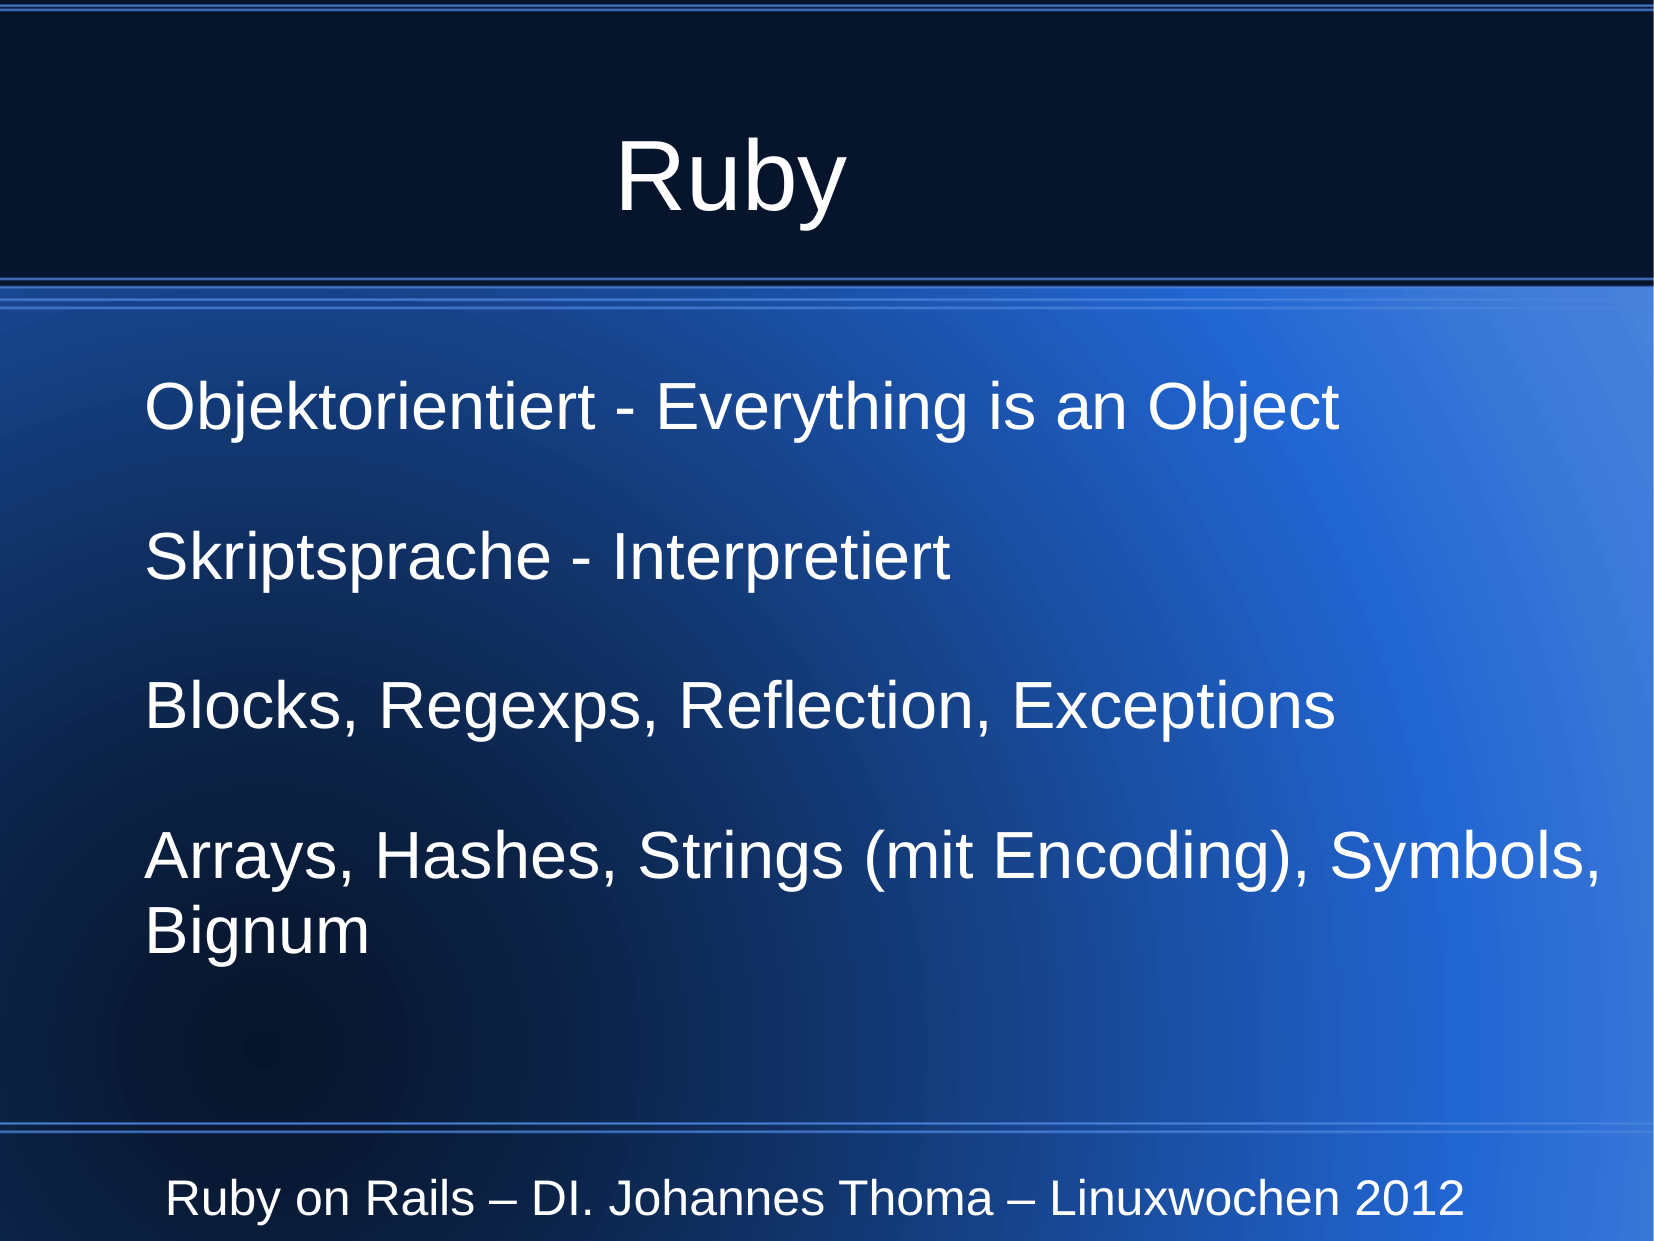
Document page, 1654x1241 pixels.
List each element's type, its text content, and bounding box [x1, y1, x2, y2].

picture [0, 0, 1654, 1241]
text_box Ruby [600, 112, 1051, 240]
text_box Objektorientiert - Everything is an Object Skriptsprache - Interpretiert Blocks, Regexps, Reflection, Exceptions Arrays, Hashes, Strings (mit Encoding), Symbols, Bignum [130, 362, 1624, 1050]
text_box Ruby on Rails – DI. Johannes Thoma – Linuxwochen 2012 [150, 1162, 1483, 1234]
